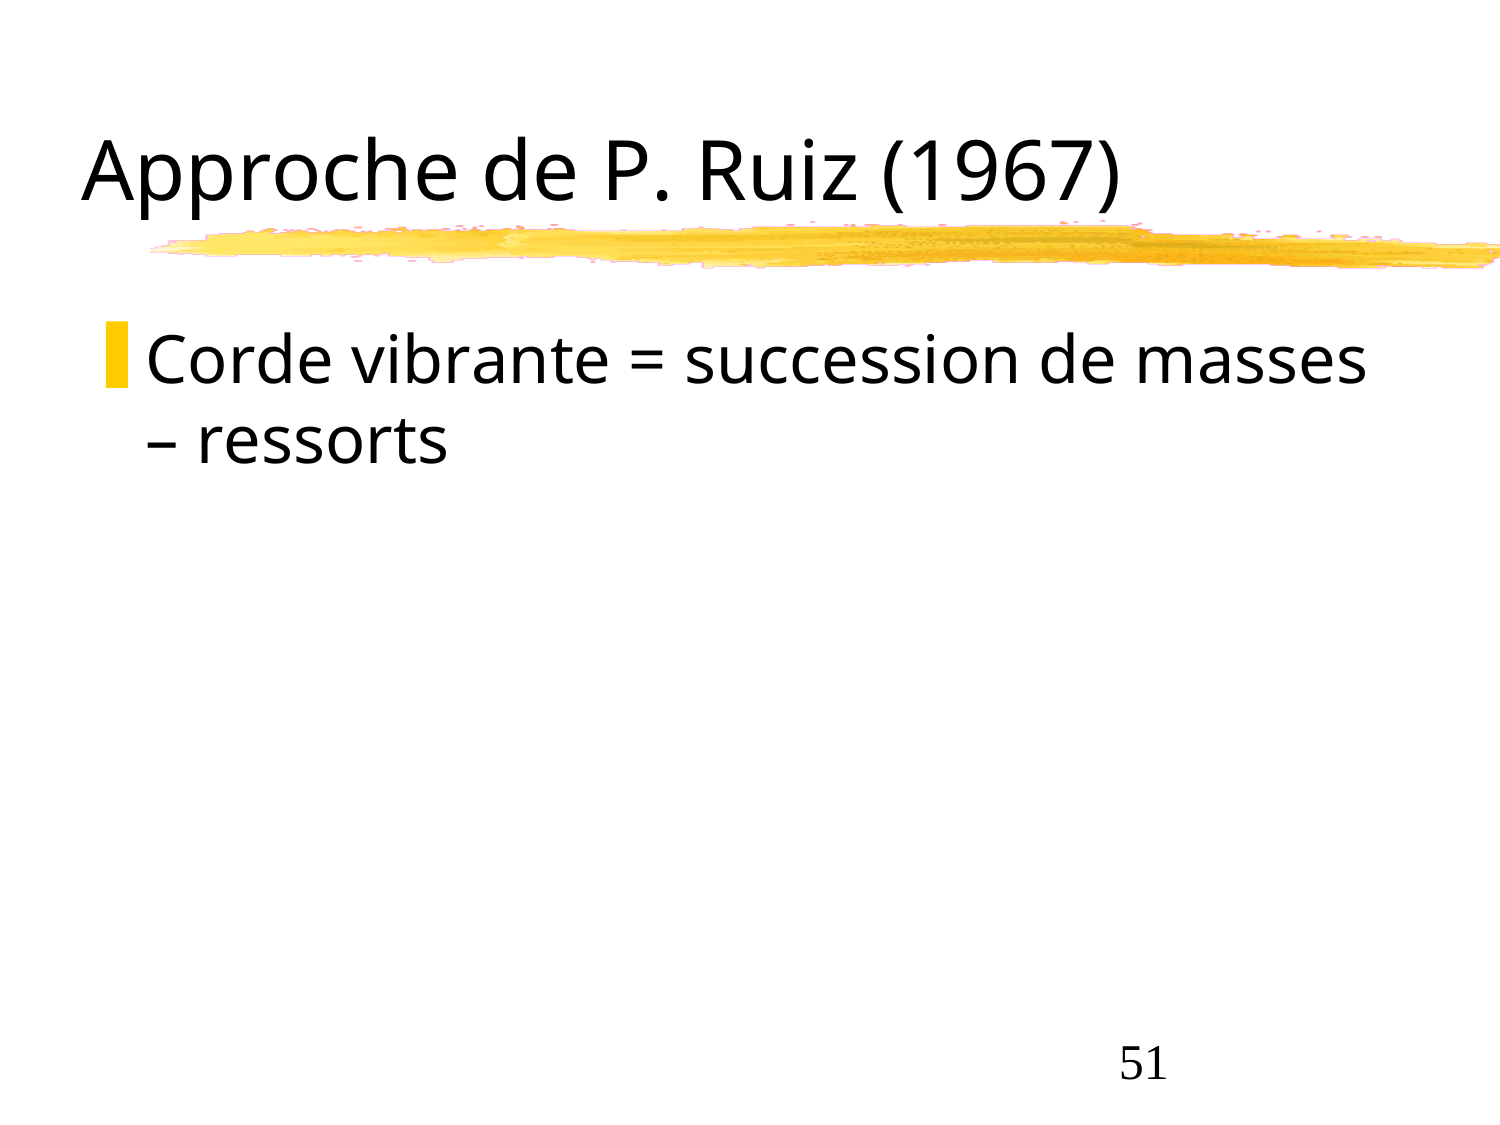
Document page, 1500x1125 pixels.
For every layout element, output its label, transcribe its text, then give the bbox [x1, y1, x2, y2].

picture [150, 215, 1500, 279]
list Corde vibrante = succession de masses – ressorts [74, 309, 1417, 1052]
title Approche de P. Ruiz (1967) [66, 8, 1342, 225]
